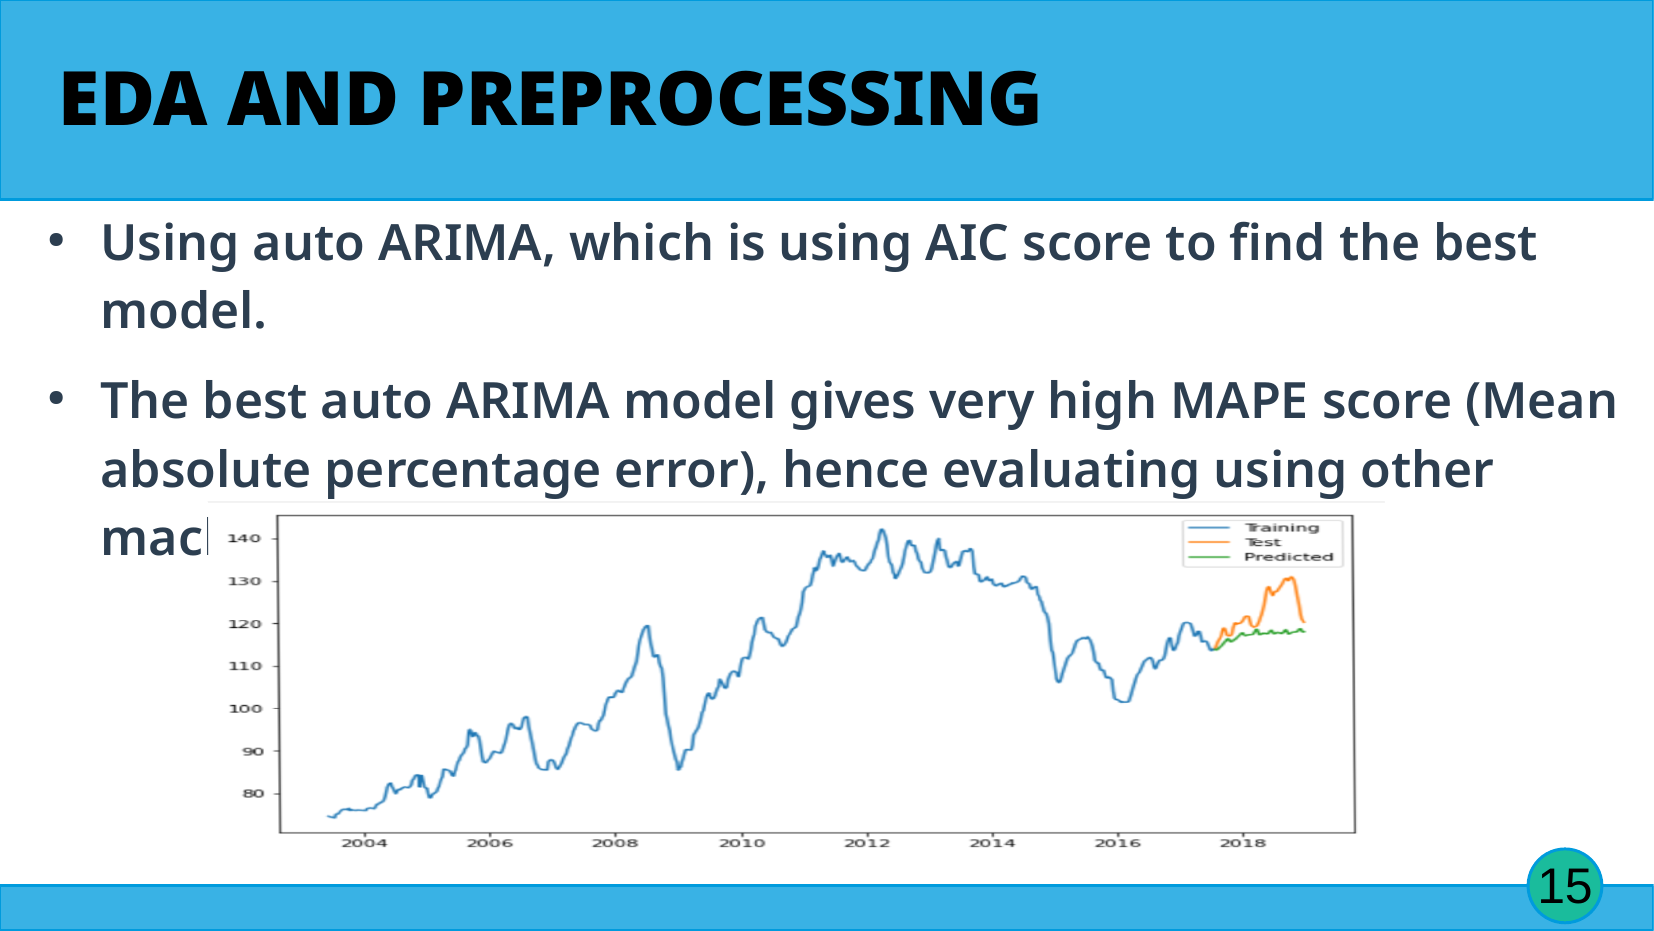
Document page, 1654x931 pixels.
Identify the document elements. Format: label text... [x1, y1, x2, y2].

title EDA AND PREPROCESSING [59, 37, 1595, 155]
picture [207, 501, 1388, 864]
list Using auto ARIMA, which is using AIC score to find the best model. The best auto ARIMA model gives very high MAPE score (Mean absolute percentage error), hence evaluating using other machine learning models. [29, 206, 1625, 864]
